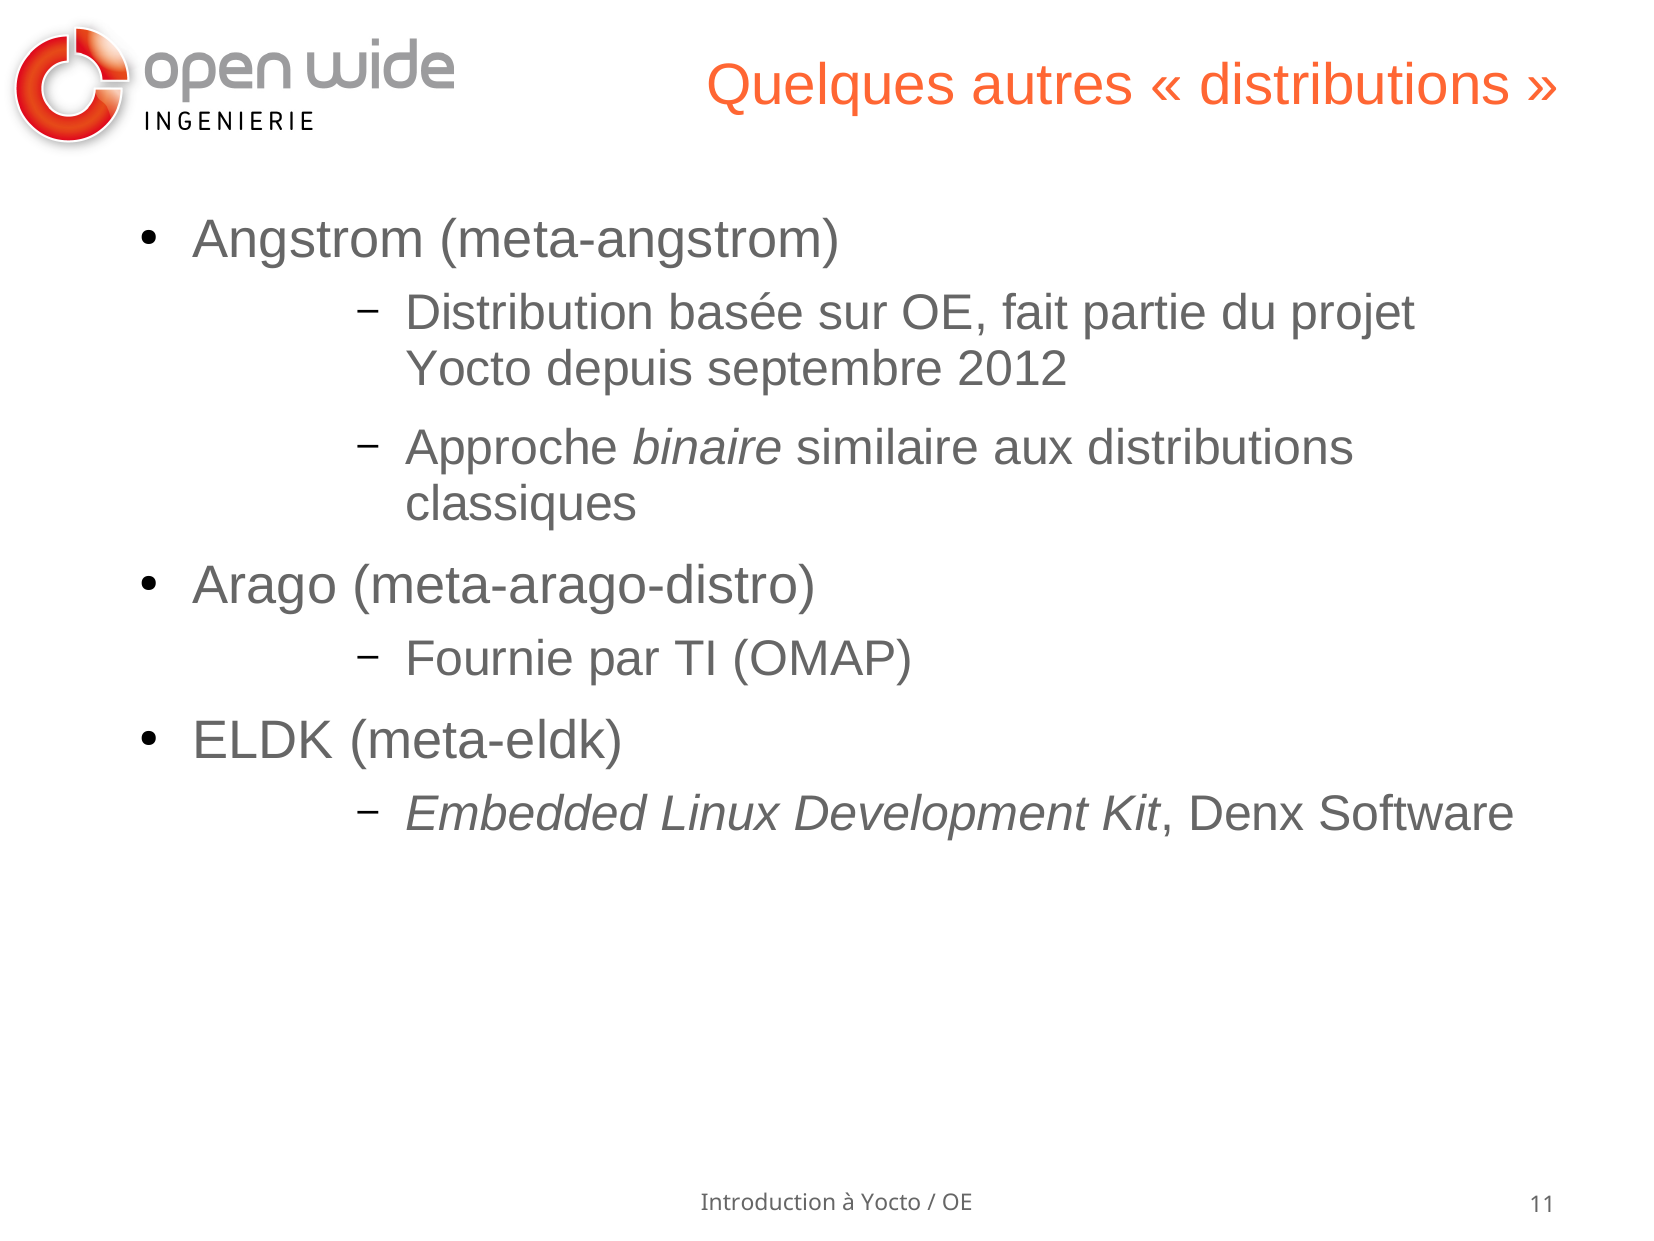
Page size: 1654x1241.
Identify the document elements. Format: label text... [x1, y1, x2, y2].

title Quelques autres « distributions » [602, 12, 1561, 157]
list Angstrom (meta-angstrom) Distribution basée sur OE, fait partie du projet Yocto depuis septembre 2012 Approche binaire similaire aux distributions classiques Arago (meta-arago-distro) Fournie par TI (OMAP) ELDK (meta-eldk) Embedded Linux Development Kit, Denx Software [121, 208, 1534, 1079]
picture [0, 0, 454, 161]
